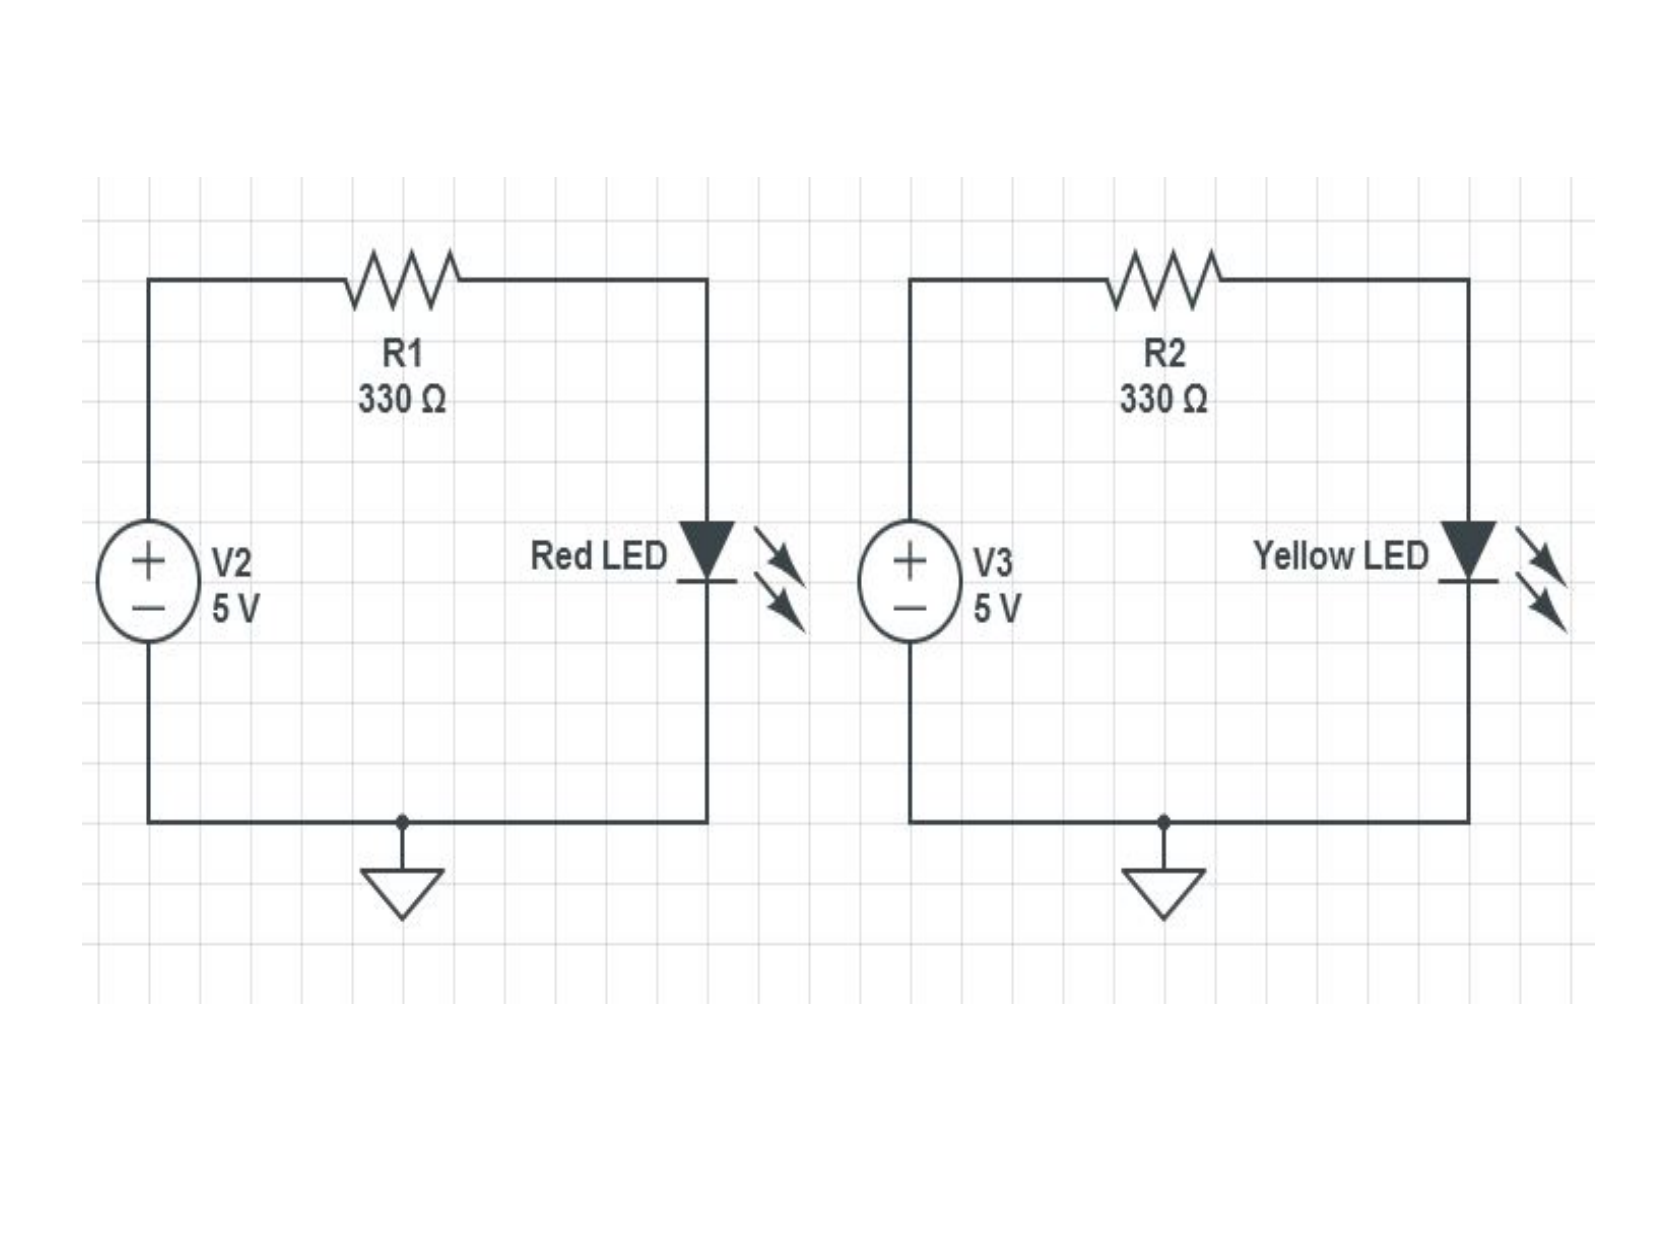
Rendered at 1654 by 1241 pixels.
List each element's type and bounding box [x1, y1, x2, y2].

picture [82, 177, 1595, 1004]
